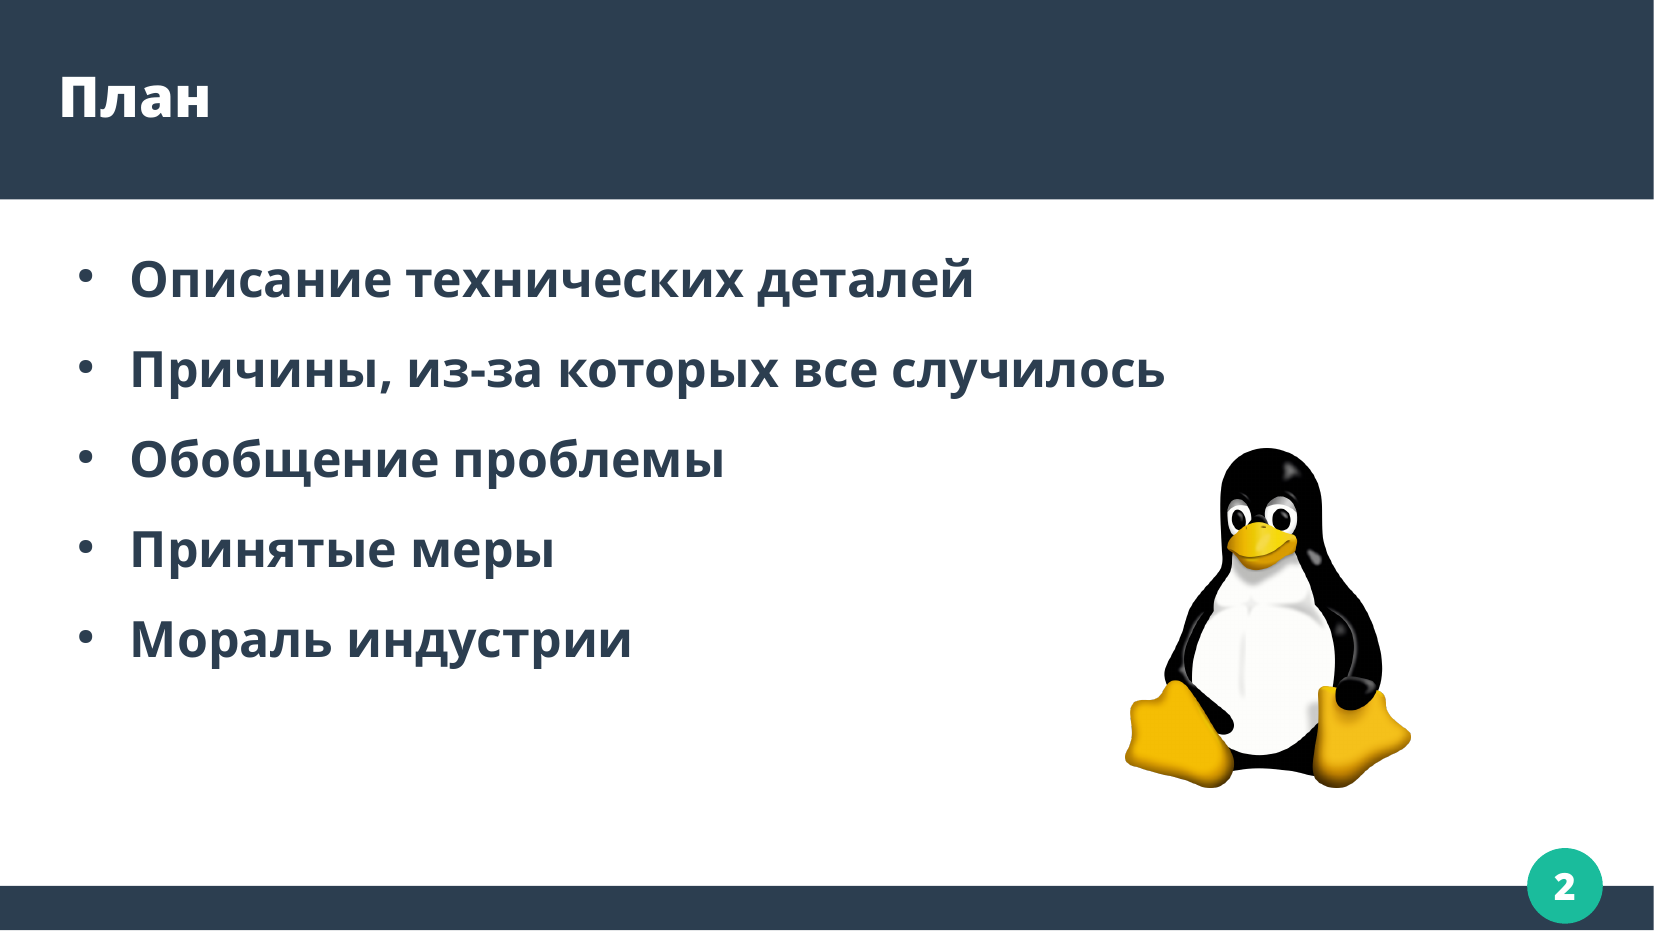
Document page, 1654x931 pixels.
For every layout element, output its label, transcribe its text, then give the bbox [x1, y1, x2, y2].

list Описание технических деталей Причины, из-за которых все случилось Обобщение проблемы Принятые меры Мораль индустрии [59, 243, 1595, 864]
picture [1125, 448, 1411, 788]
title План [59, 37, 1595, 155]
